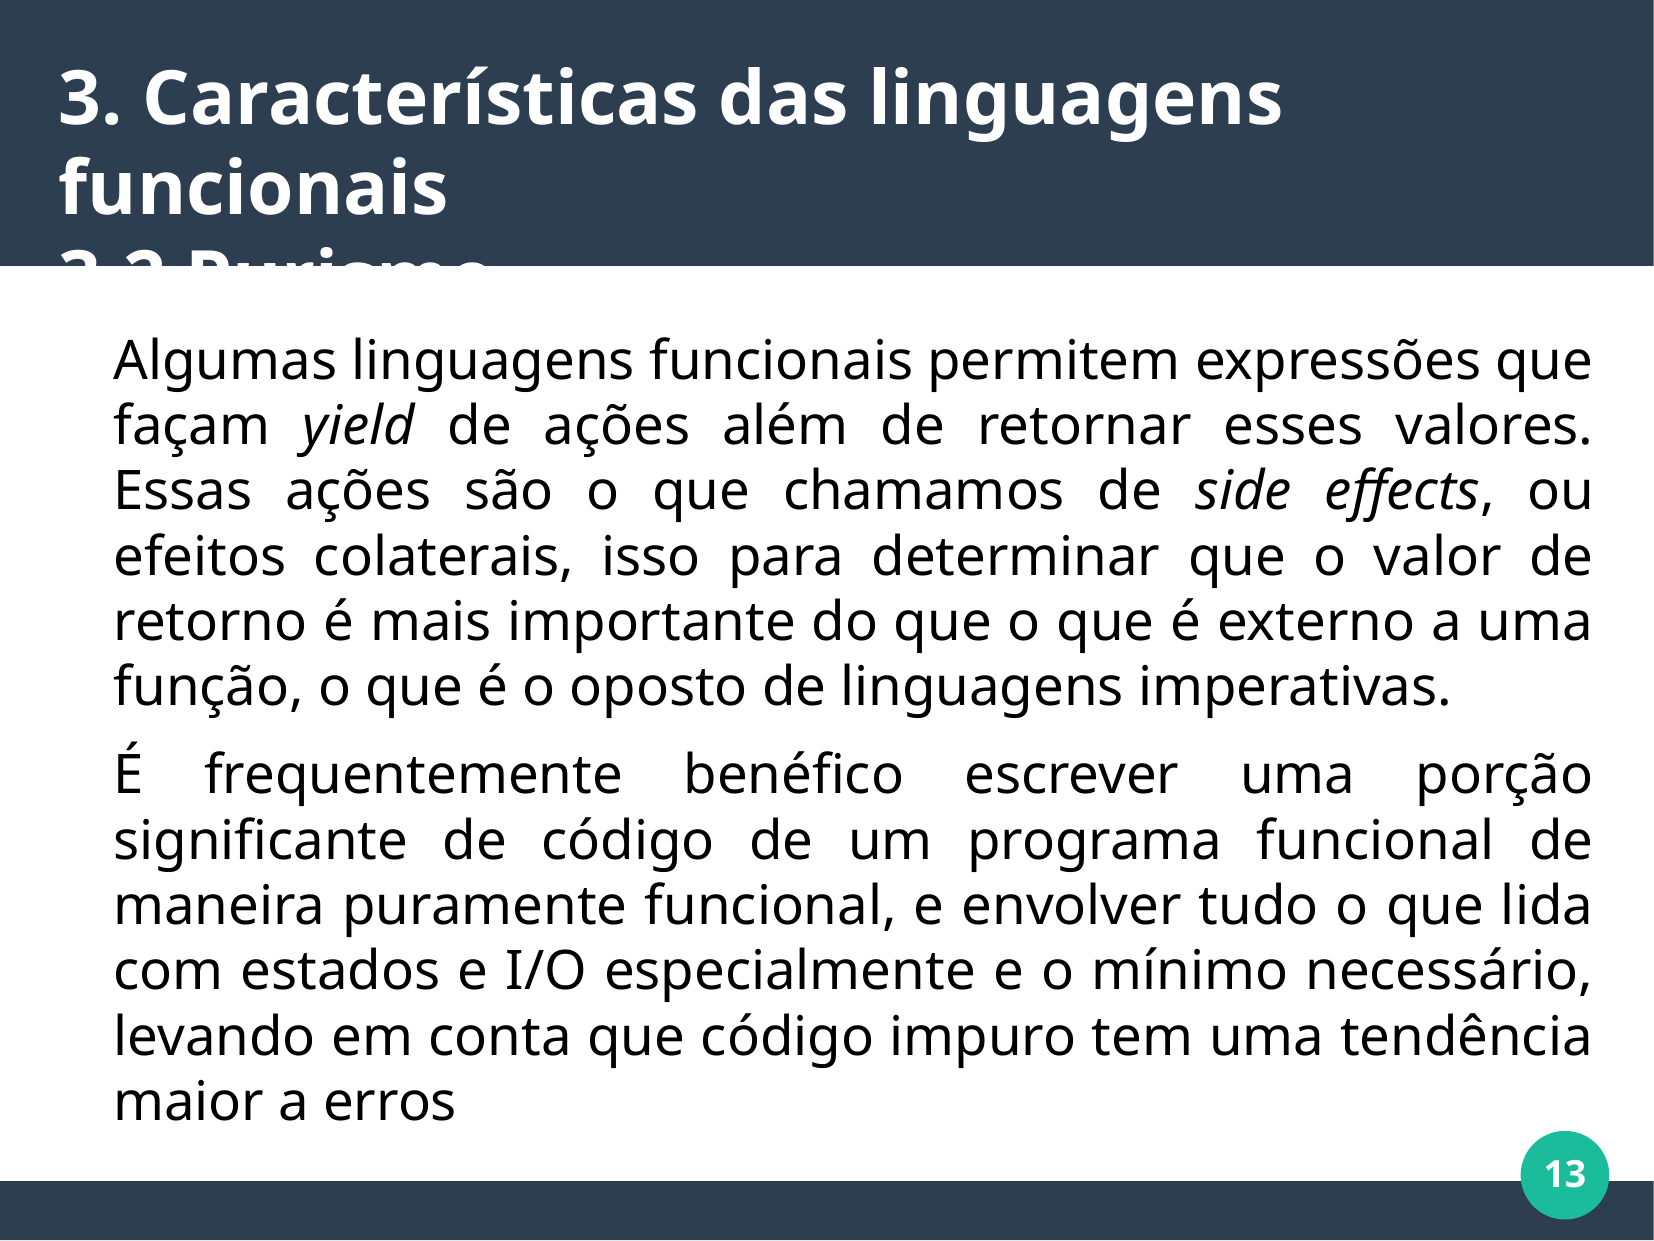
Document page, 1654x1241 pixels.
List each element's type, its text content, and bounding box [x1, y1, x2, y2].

list Algumas linguagens funcionais permitem expressões que façam yield de ações além de retornar esses valores. Essas ações são o que chamamos de side effects, ou efeitos colaterais, isso para determinar que o valor de retorno é mais importante do que o que é externo a uma função, o que é o oposto de linguagens imperativas. É frequentemente benéfico escrever uma porção significante de código de um programa funcional de maneira puramente funcional, e envolver tudo o que lida com estados e I/O especialmente e o mínimo necessário, levando em conta que código impuro tem uma tendência maior a erros [59, 324, 1595, 1152]
text_box <número> [1505, 1116, 1625, 1235]
title 3. Características das linguagens funcionais 3.2 Purismo [59, 49, 1595, 207]
